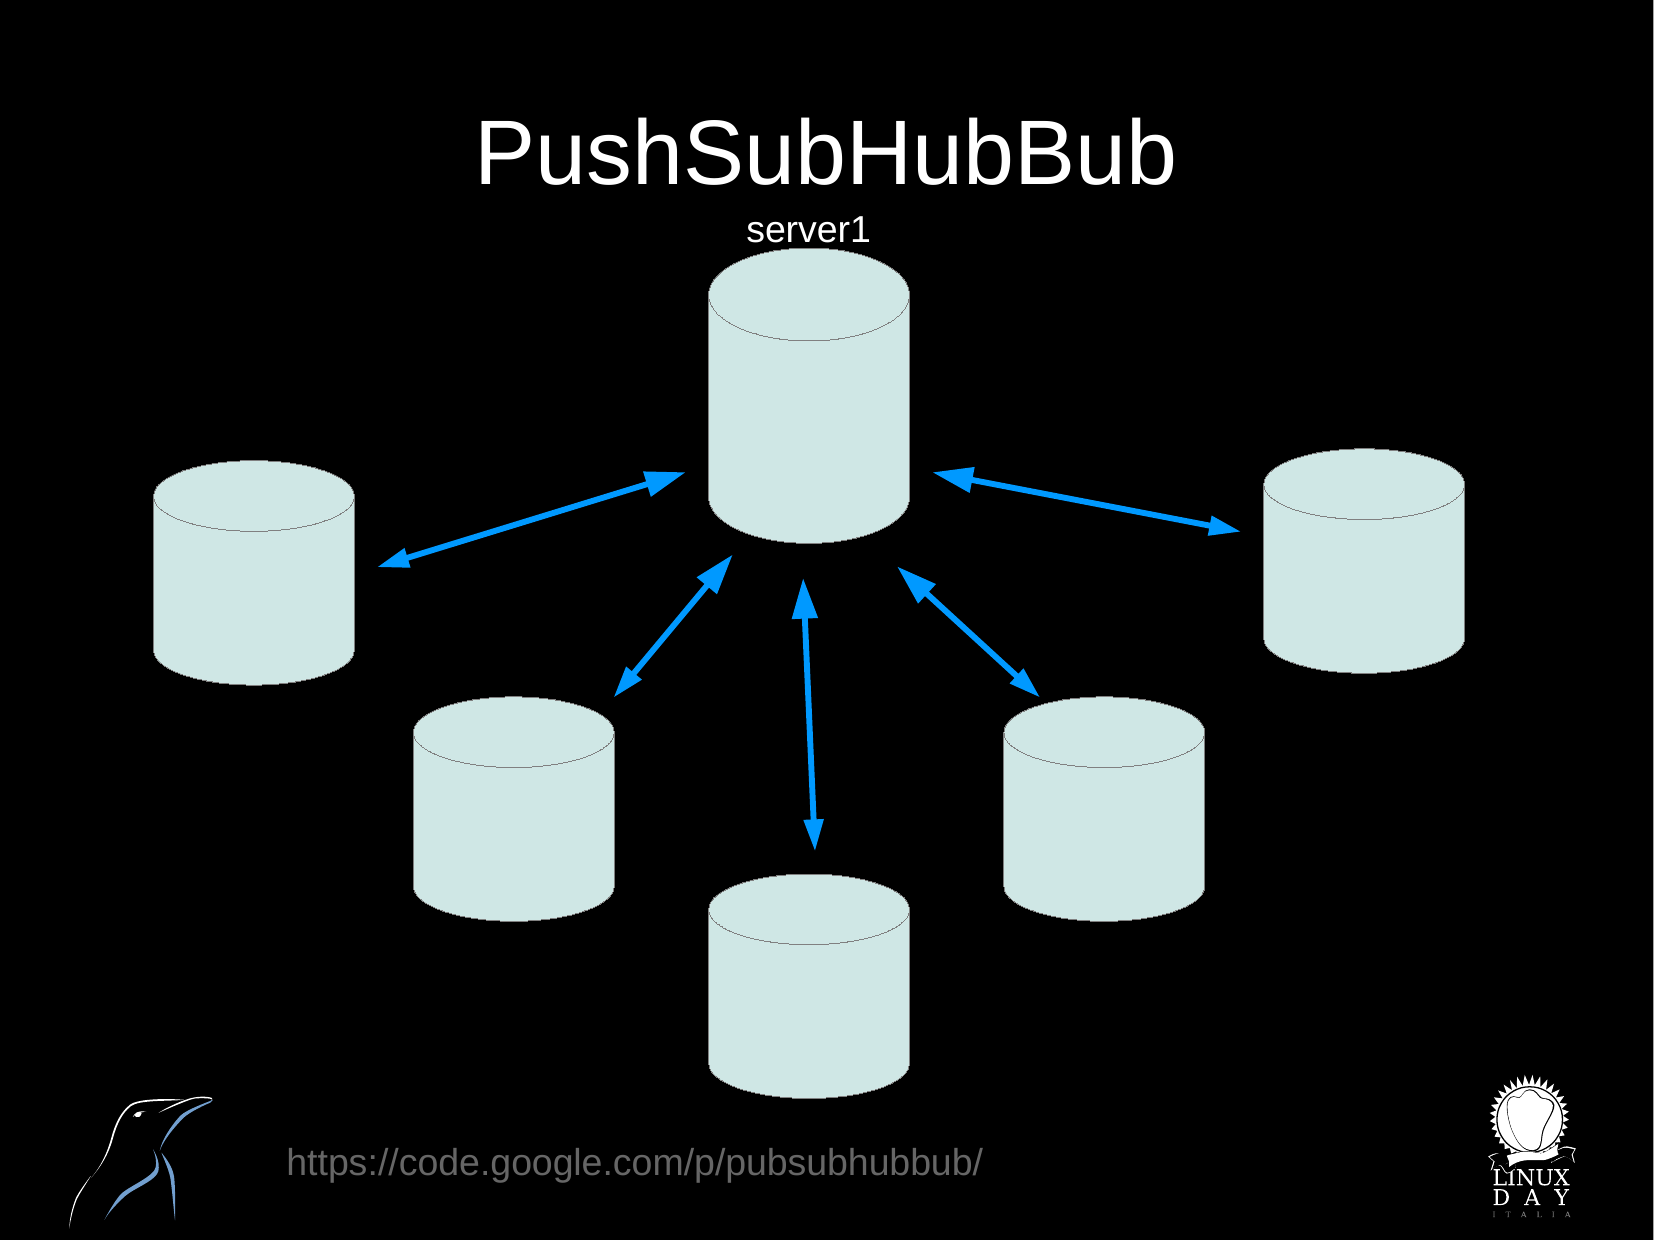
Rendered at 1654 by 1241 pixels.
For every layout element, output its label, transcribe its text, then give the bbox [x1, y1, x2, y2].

text_box server1 [731, 200, 957, 258]
text_box [413, 696, 615, 922]
title PushSubHubBub [82, 49, 1571, 257]
text_box [708, 874, 910, 1099]
text_box [708, 258, 910, 544]
text_box https://code.google.com/p/pubsubhubbub/ [271, 1133, 1441, 1191]
text_box [153, 460, 355, 686]
text_box [1003, 696, 1205, 922]
text_box [1263, 448, 1465, 674]
